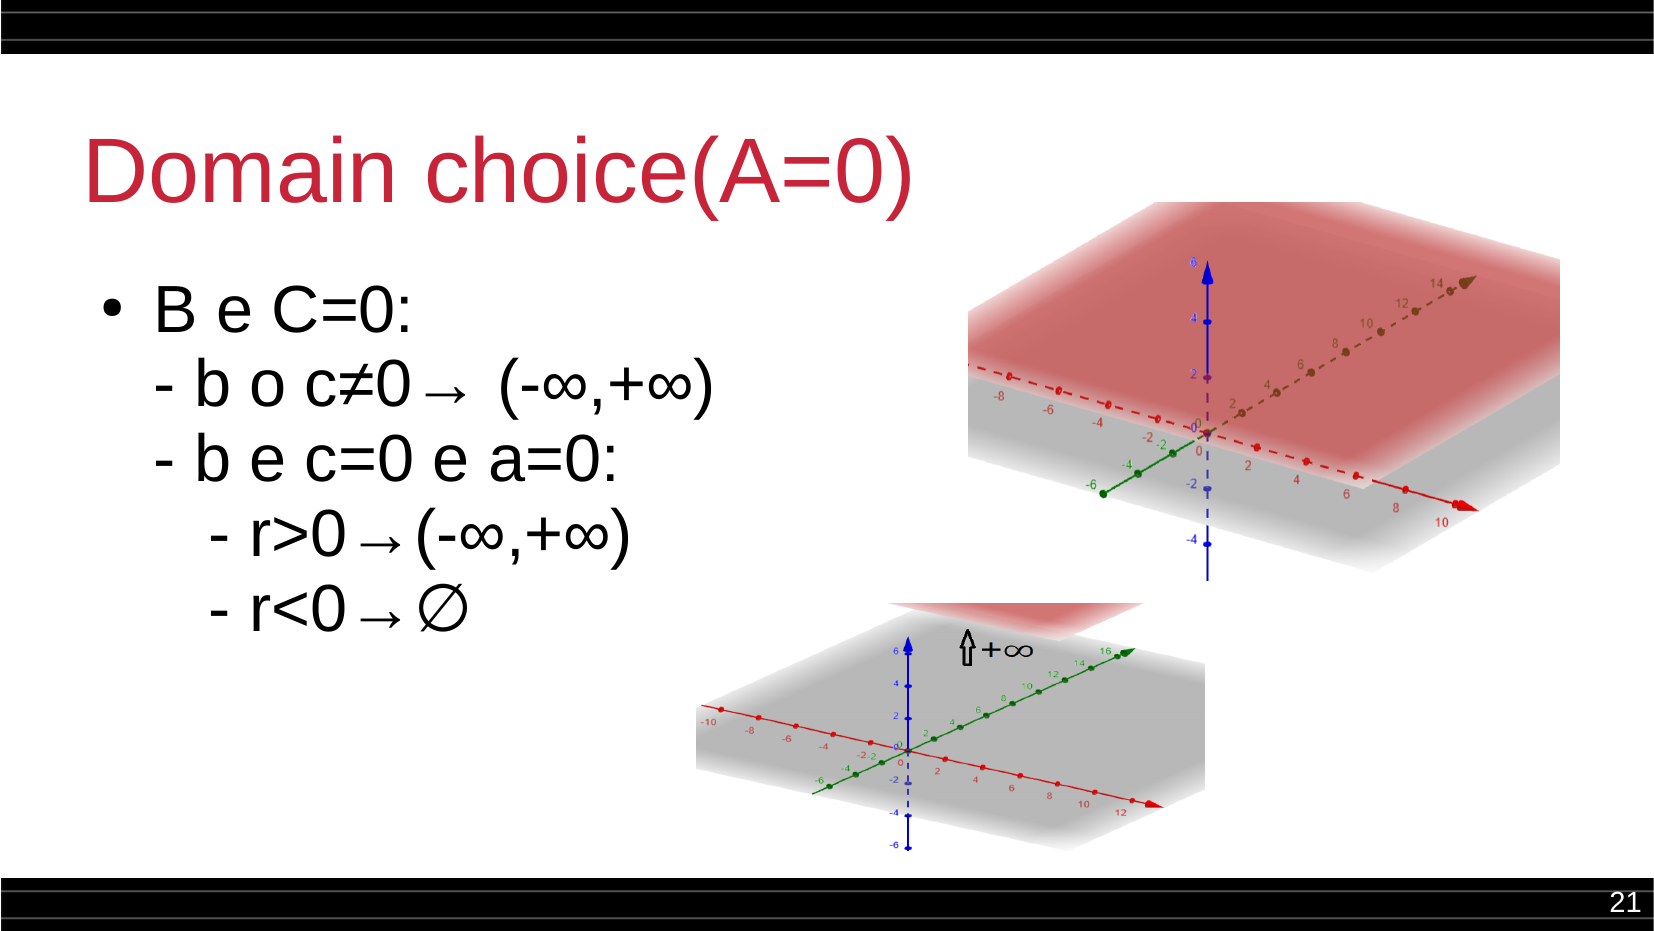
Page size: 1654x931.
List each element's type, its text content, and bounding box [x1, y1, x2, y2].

title Domain choice(A=0) [82, 92, 1571, 249]
picture [696, 603, 1205, 851]
picture [1, 0, 1654, 54]
picture [968, 202, 1560, 581]
picture [1, 878, 1654, 931]
list B e C=0: - b o c≠0→ (-∞,+∞) - b e c=0 e a=0: - r>0→(-∞,+∞) - r<0→∅ [82, 271, 1571, 851]
